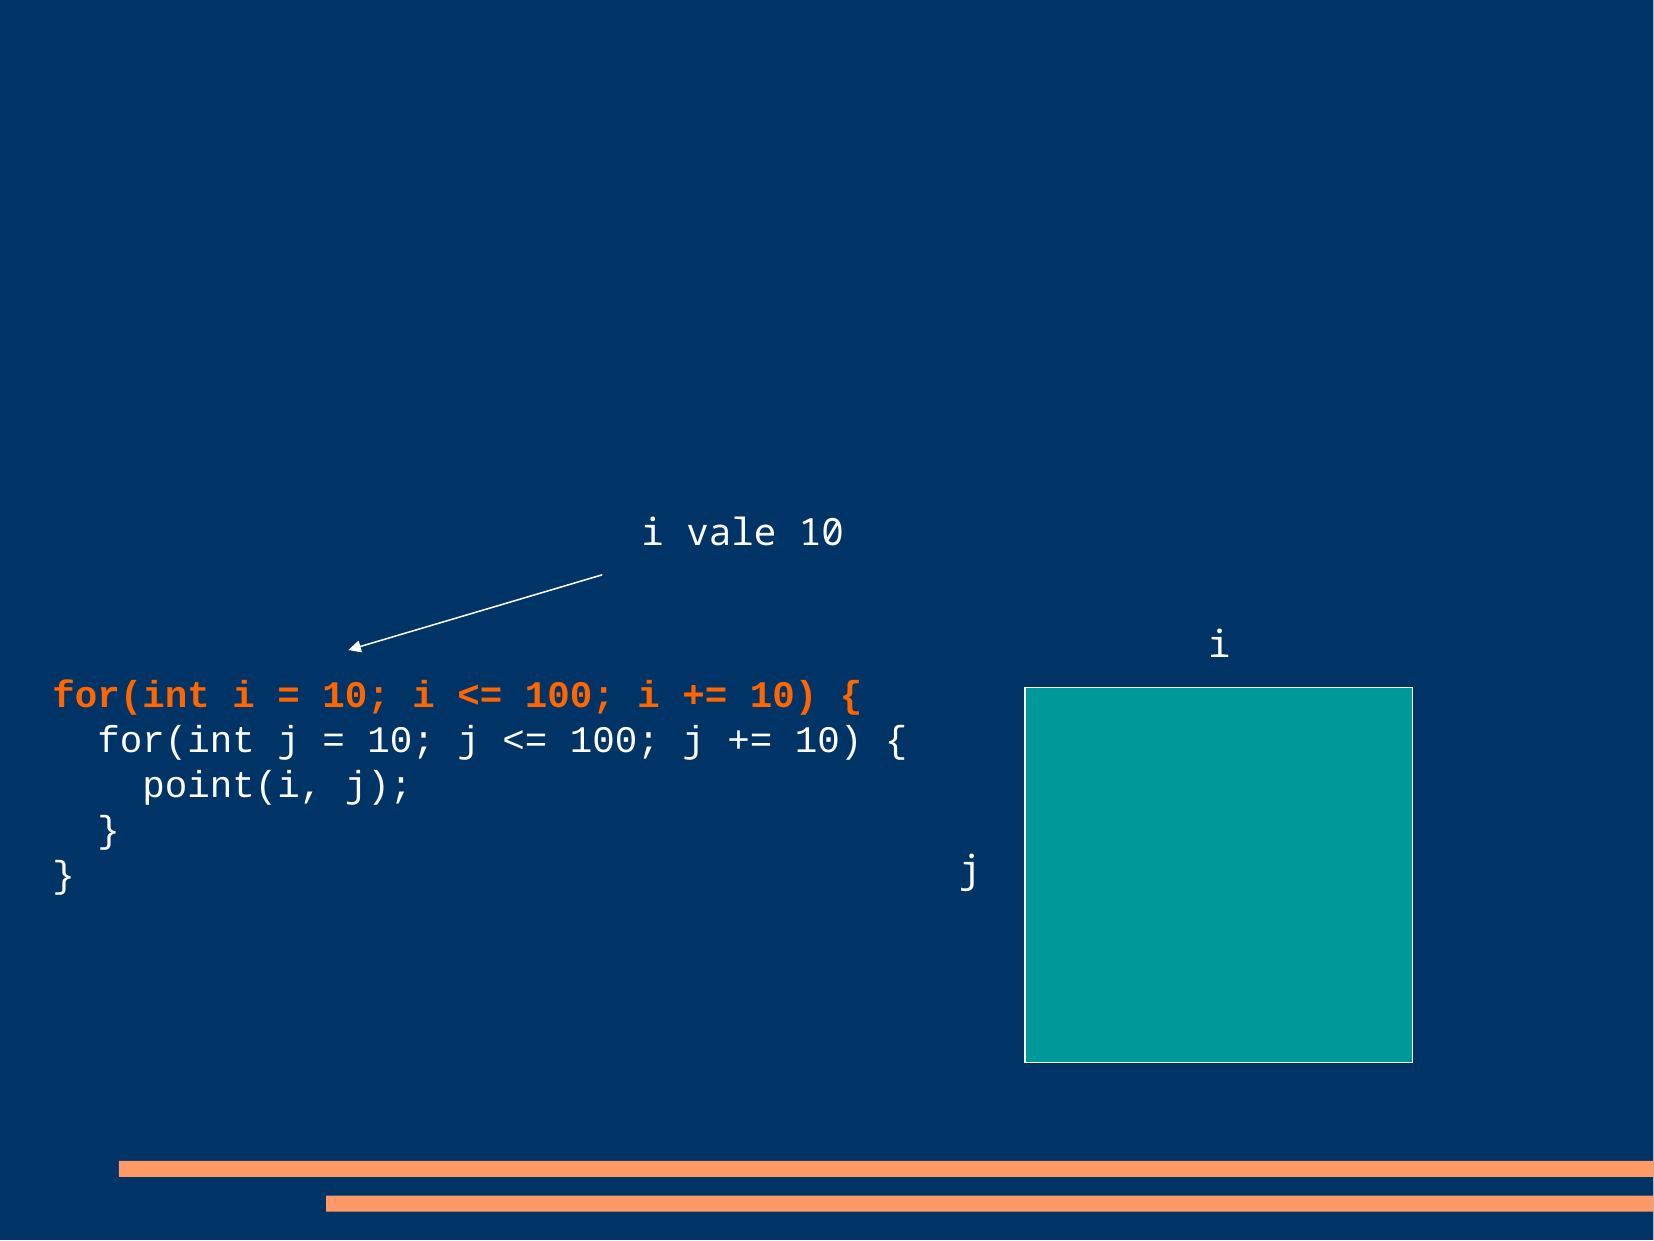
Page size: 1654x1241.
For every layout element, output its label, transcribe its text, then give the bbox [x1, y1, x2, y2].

text_box j [944, 837, 997, 898]
text_box [1024, 687, 1413, 1063]
text_box i [1193, 612, 1246, 673]
text_box i vale 10 [626, 499, 859, 561]
text_box for(int i = 10; i <= 100; i += 10) { for(int j = 10; j <= 100; j += 10) { point(i, j); } } [37, 662, 963, 903]
